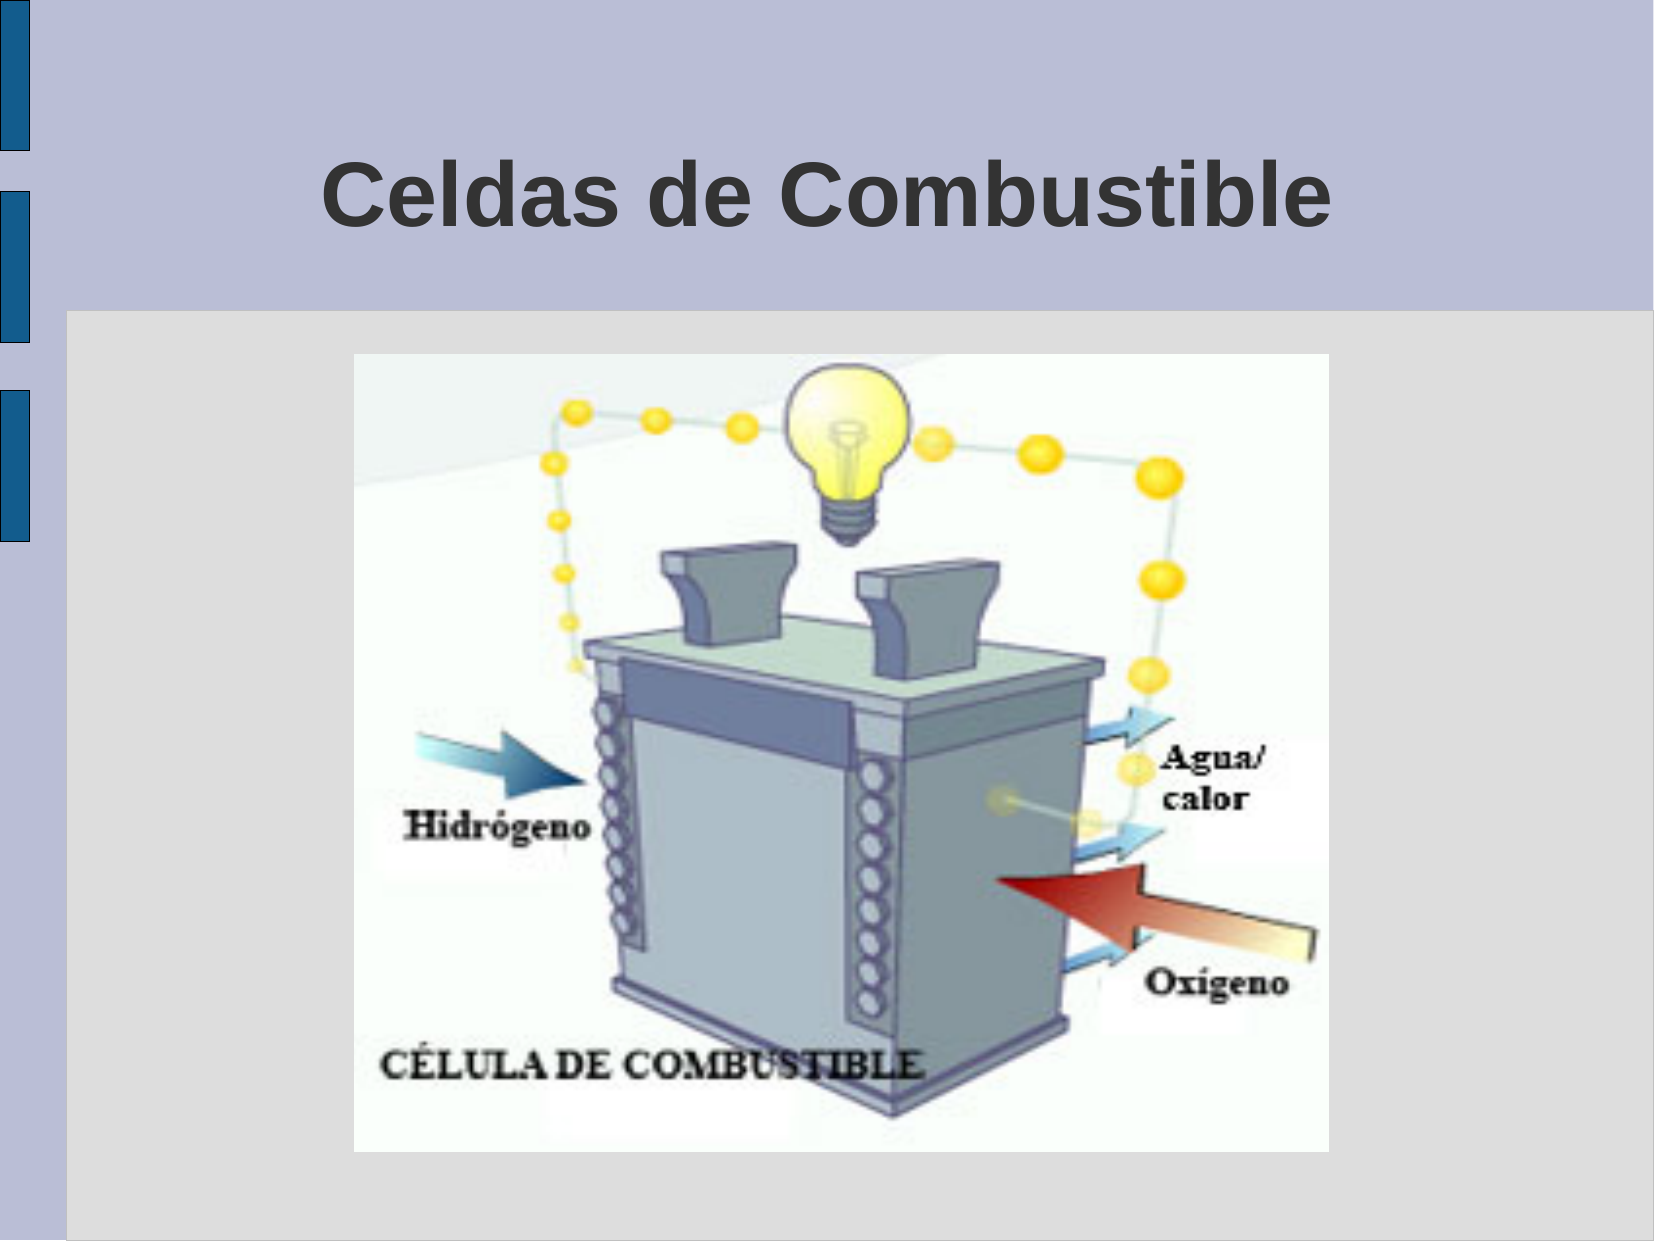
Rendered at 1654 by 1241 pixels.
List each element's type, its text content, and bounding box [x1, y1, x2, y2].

picture [354, 354, 1329, 1152]
title Celdas de Combustible [121, 91, 1534, 299]
